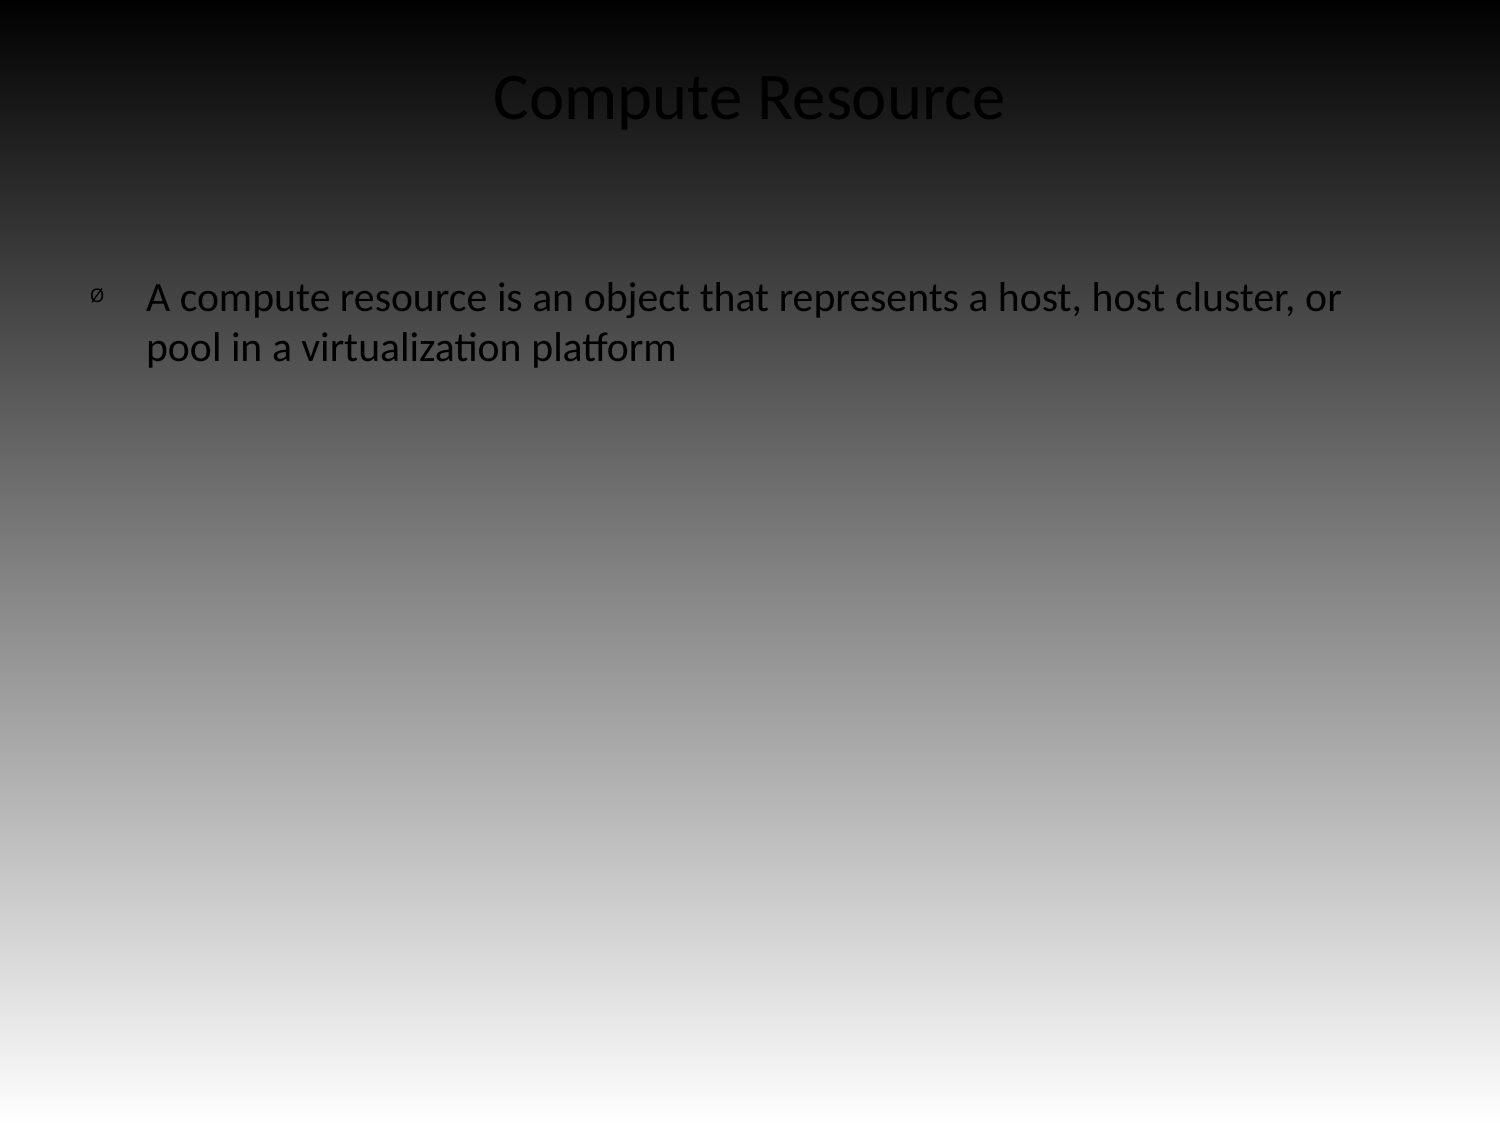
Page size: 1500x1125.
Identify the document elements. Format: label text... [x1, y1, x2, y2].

title Compute Resource [75, 45, 1425, 233]
list A compute resource is an object that represents a host, host cluster, or pool in a virtualization platform [75, 262, 1425, 1005]
